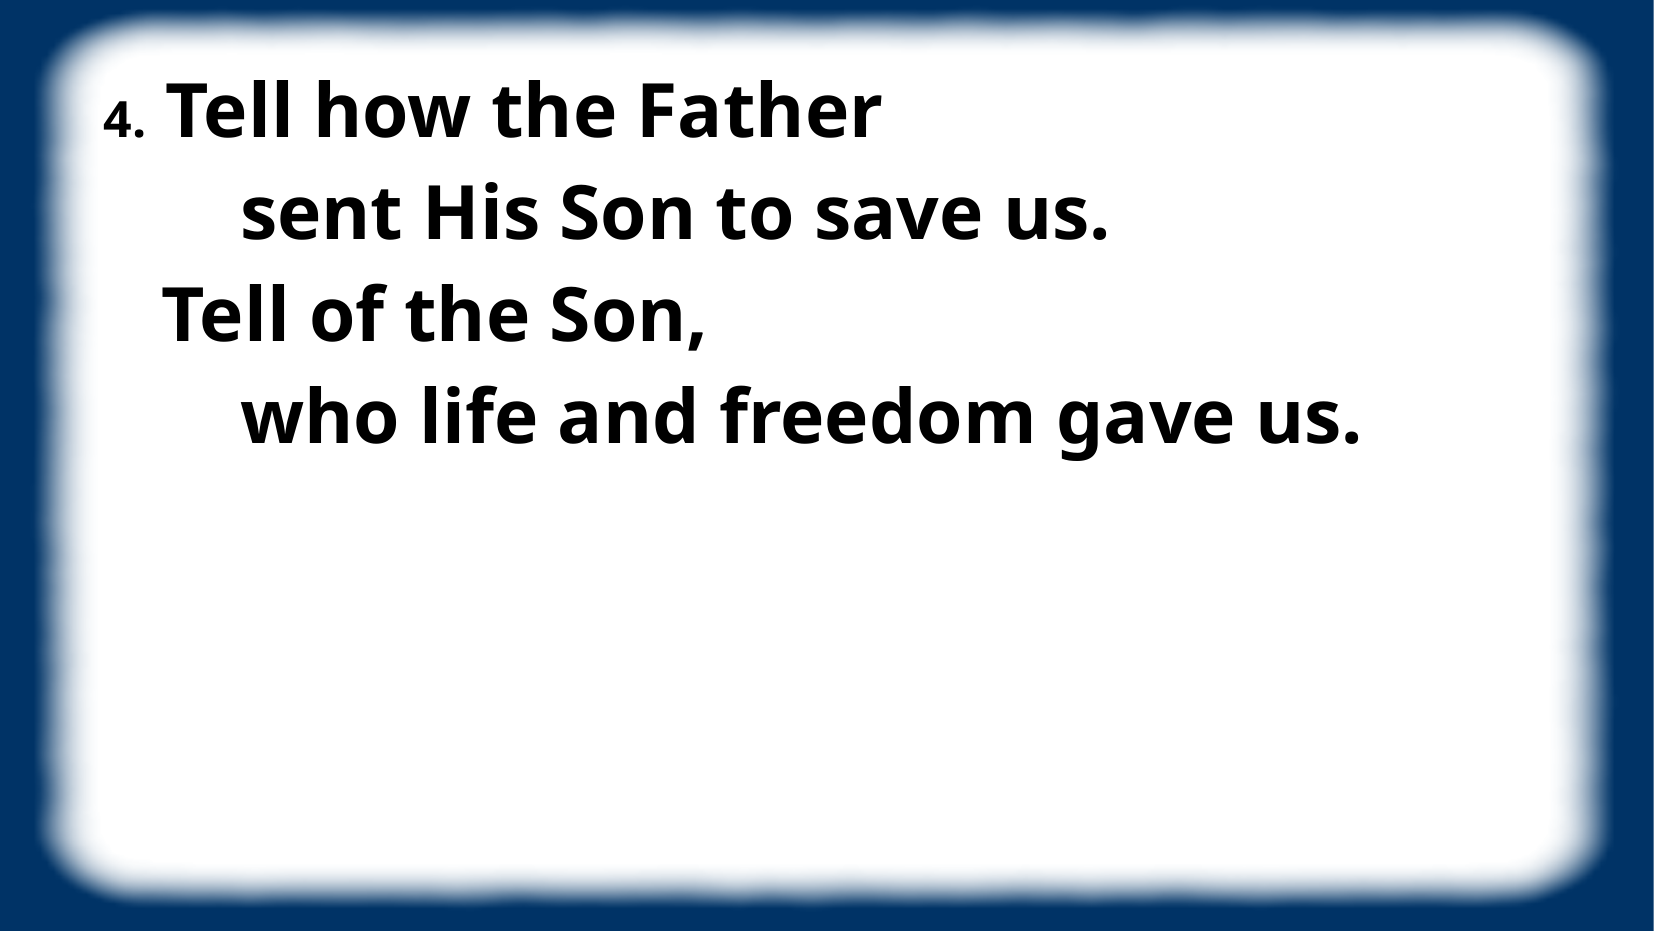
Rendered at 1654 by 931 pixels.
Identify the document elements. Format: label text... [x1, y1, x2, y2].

text_box 4. Tell how the Father sent His Son to save us. Tell of the Son, who life and freedom gave us. [88, 49, 1574, 481]
picture [0, 0, 1654, 931]
